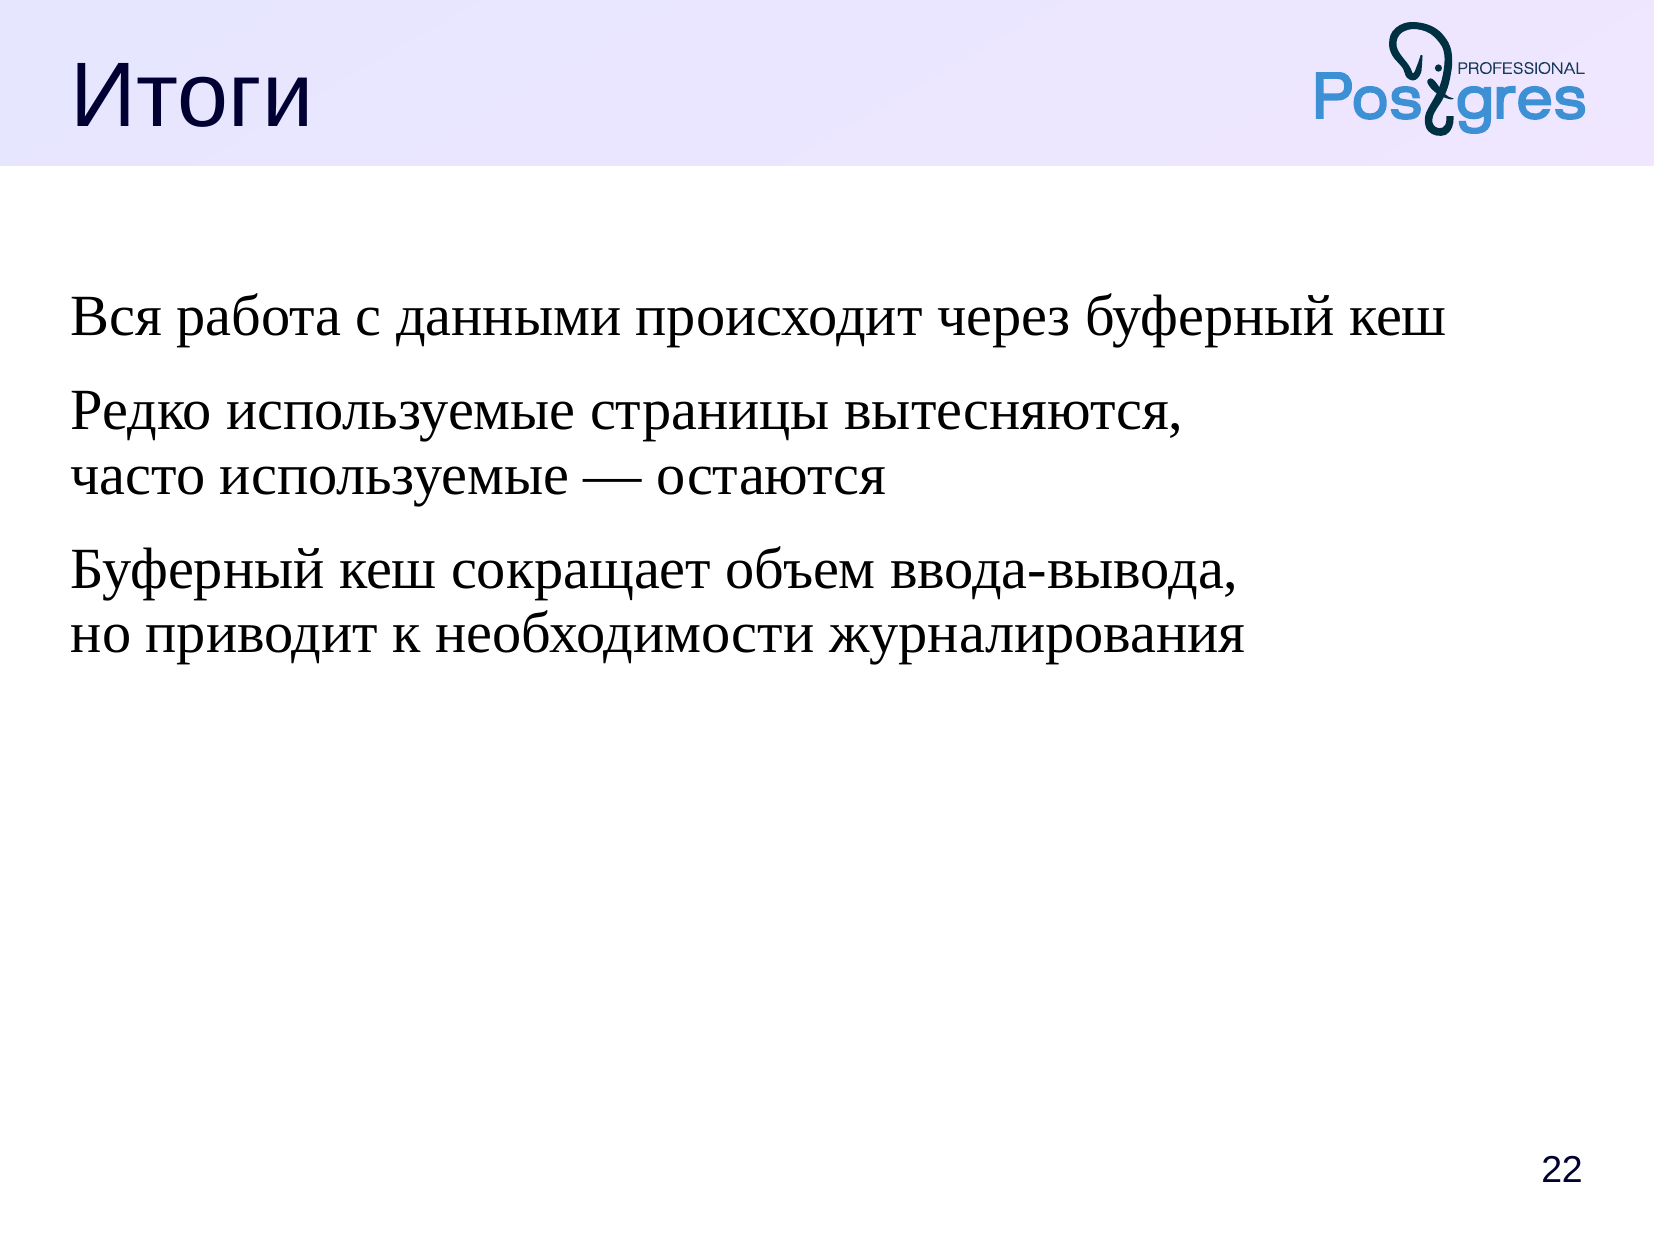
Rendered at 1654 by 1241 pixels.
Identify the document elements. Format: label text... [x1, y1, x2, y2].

title Итоги [70, 43, 1241, 147]
list Вся работа с данными происходит через буферный кеш Редко используемые страницы вытесняются, часто используемые — остаются Буферный кеш сокращает объем ввода-вывода, но приводит к необходимости журналирования [70, 283, 1583, 1134]
